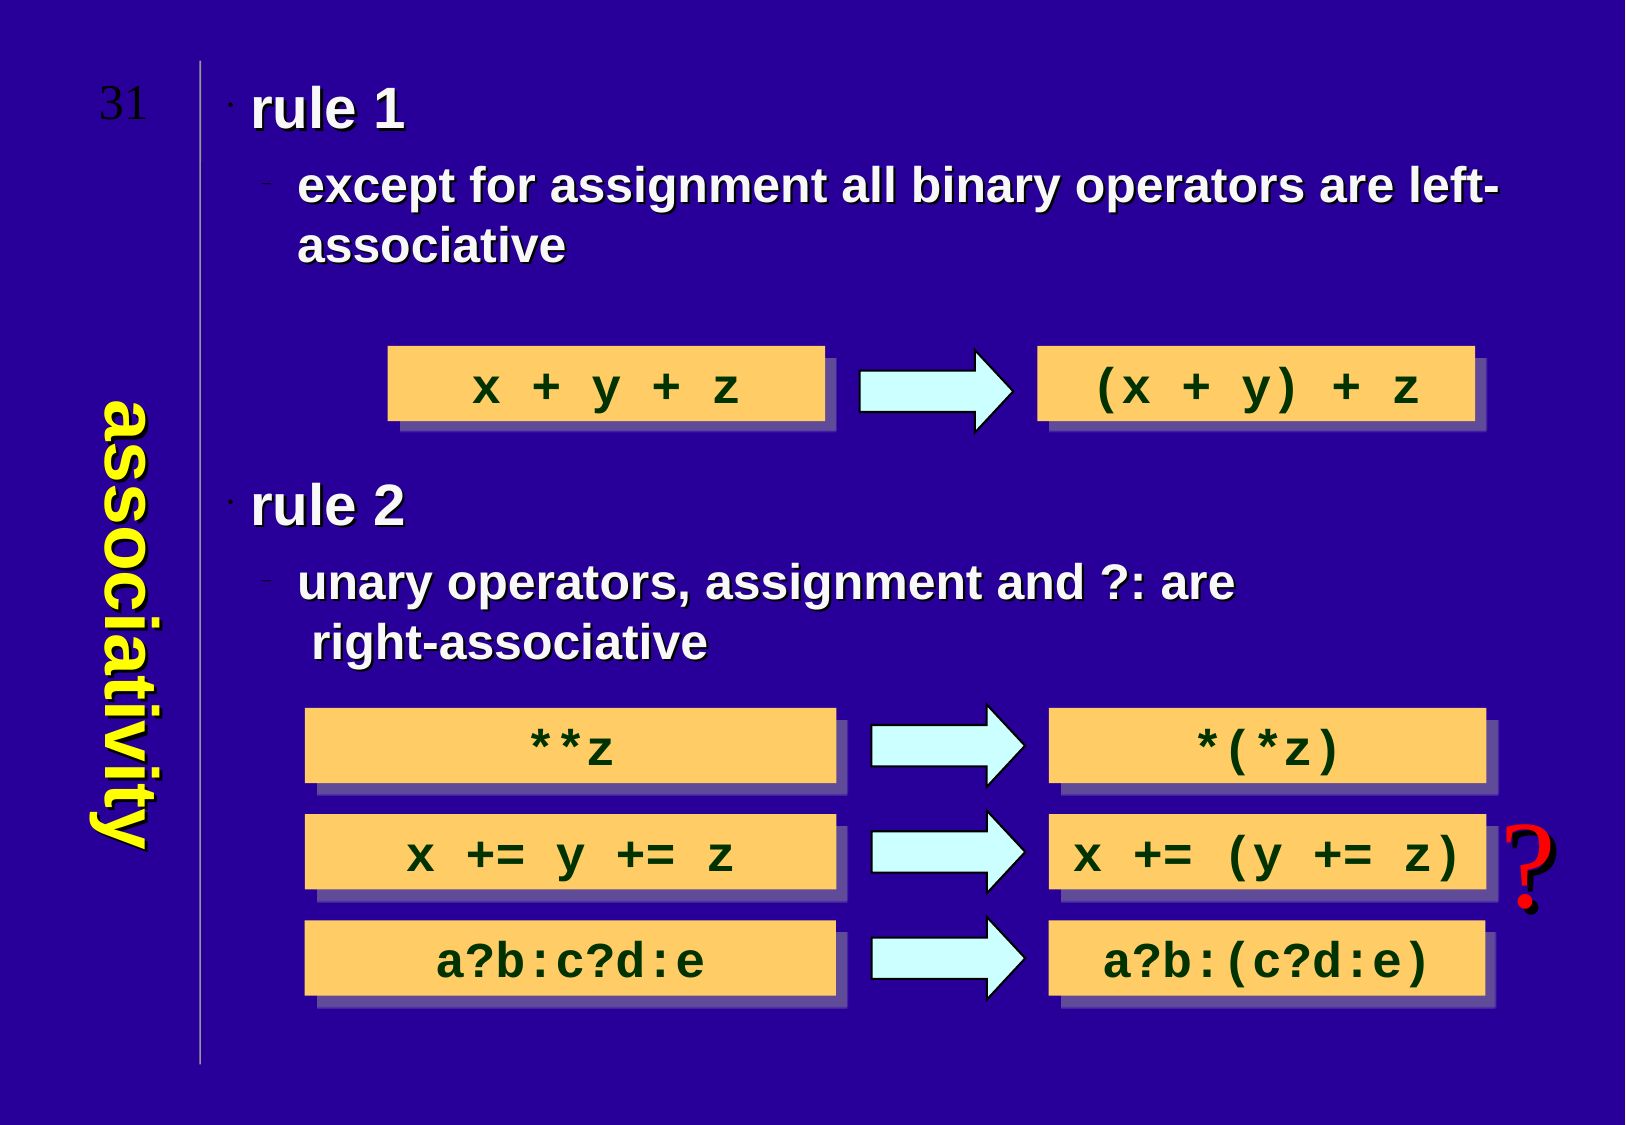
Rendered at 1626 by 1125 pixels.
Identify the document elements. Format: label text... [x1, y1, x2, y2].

text_box [871, 810, 1026, 894]
text_box (x + y) + z [1037, 345, 1476, 422]
text_box a?b:(c?d:e) [1048, 920, 1486, 996]
text_box ? [1485, 774, 1572, 941]
text_box x += y += z [304, 814, 837, 890]
text_box [859, 350, 1014, 433]
text_box [871, 916, 1026, 1000]
text_box x + y + z [387, 345, 826, 422]
text_box a?b:c?d:e [304, 920, 836, 996]
text_box *(*z) [1048, 707, 1487, 784]
text_box [871, 704, 1026, 788]
title associativity [50, 187, 188, 1063]
text_box **z [304, 707, 837, 784]
list rule 1 except for assignment all binary operators are left-associative rule 2 unary operators, assignment and ?: are right-associative [212, 62, 1550, 1063]
text_box x += (y += z) [1048, 814, 1485, 890]
